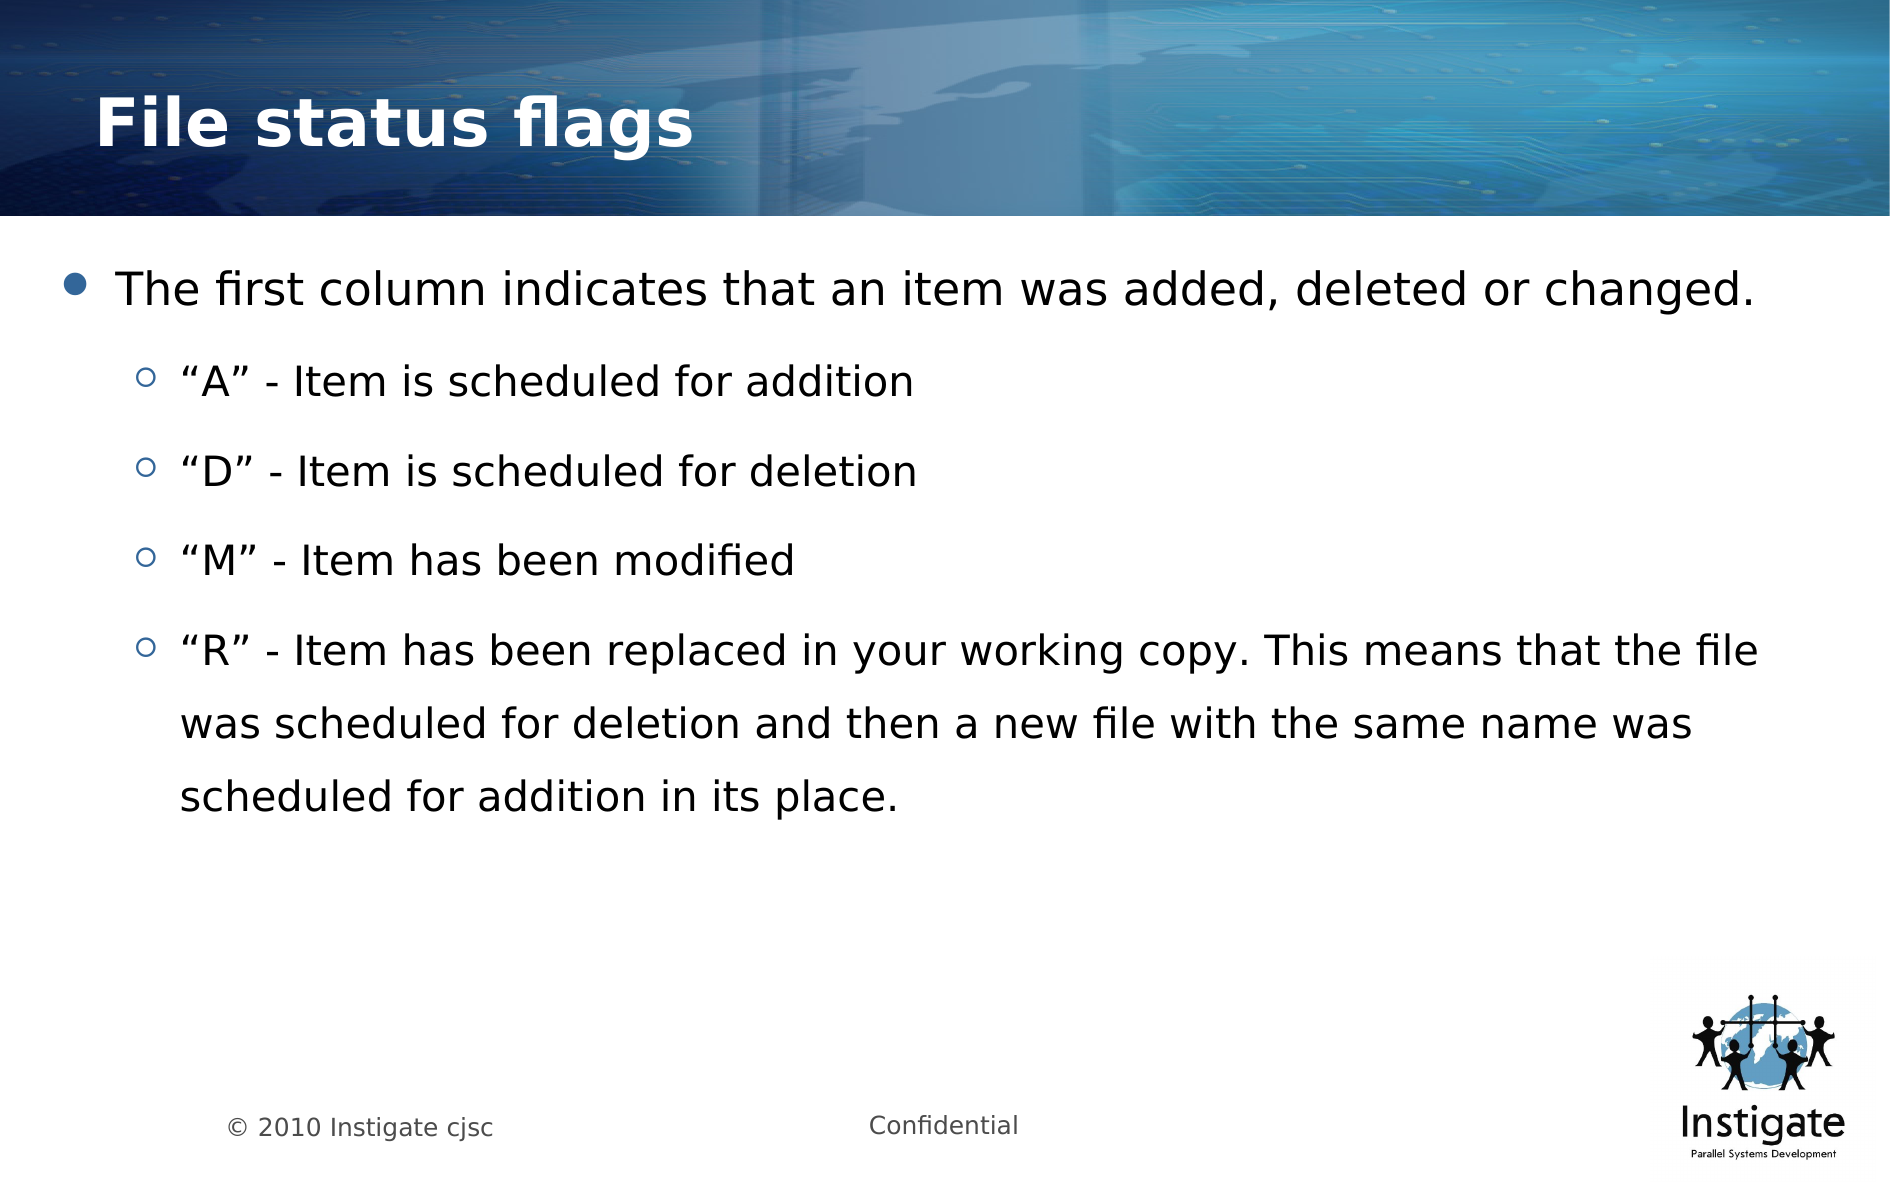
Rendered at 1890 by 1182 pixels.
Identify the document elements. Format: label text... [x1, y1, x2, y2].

picture [1650, 956, 1876, 1182]
picture [0, 0, 1890, 216]
list The first column indicates that an item was added, deleted or changed. “A” - Item is scheduled for addition “D” - Item is scheduled for deletion “M” - Item has been modified “R” - Item has been replaced in your working copy. This means that the file was scheduled for deletion and then a new file with the same name was scheduled for addition in its place. [59, 236, 1831, 1001]
title File status flags [94, 54, 1793, 210]
